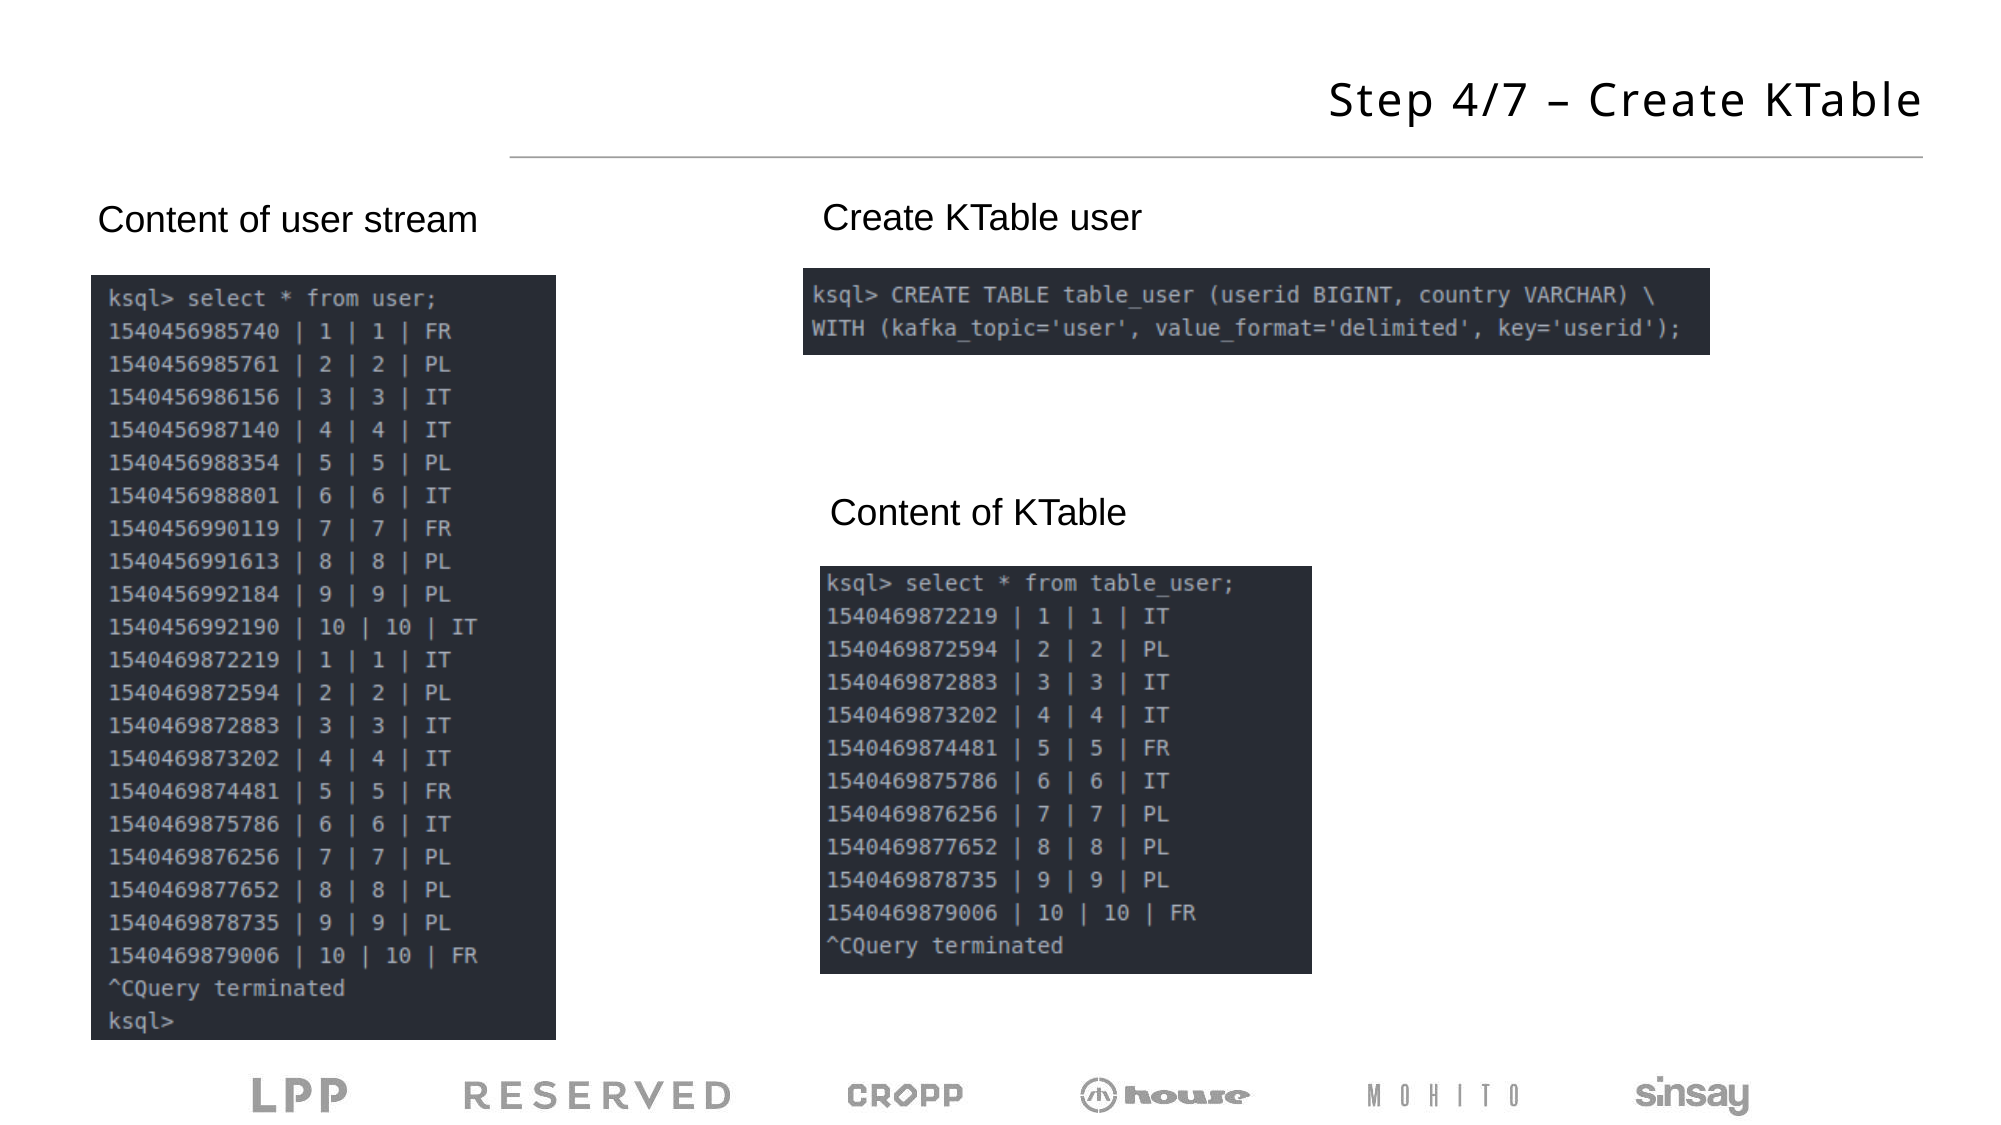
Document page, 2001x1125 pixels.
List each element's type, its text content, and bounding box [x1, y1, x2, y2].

picture [803, 268, 1710, 355]
text_box Content of user stream [82, 191, 494, 249]
picture [91, 275, 556, 1040]
title Step 4/7 – Create KTable [421, 57, 1923, 159]
text_box Content of KTable [814, 484, 1143, 542]
picture [820, 566, 1312, 974]
text_box Create KTable user [807, 188, 1158, 246]
picture [0, 1065, 2000, 1125]
